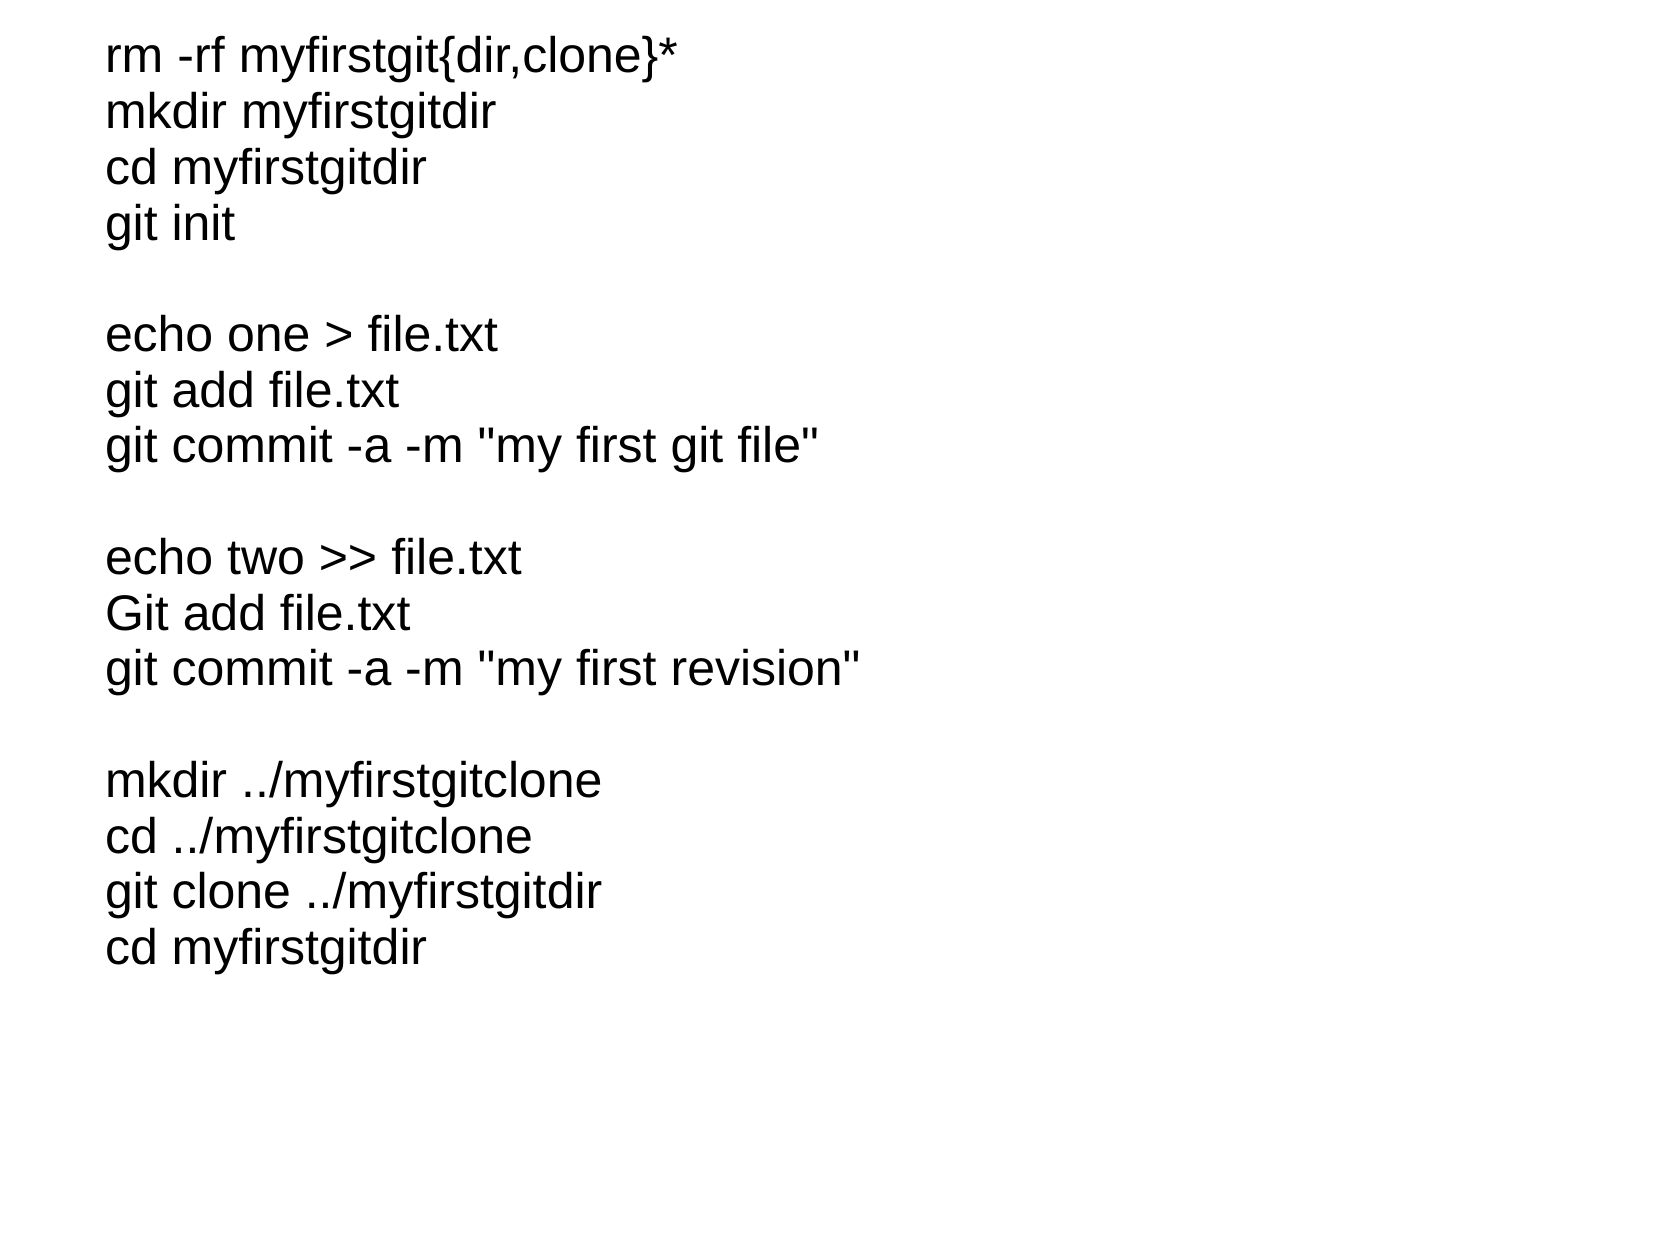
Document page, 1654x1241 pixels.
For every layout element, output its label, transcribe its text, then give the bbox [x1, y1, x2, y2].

subtitle rm -rf myfirstgit{dir,clone}* mkdir myfirstgitdir cd myfirstgitdir git init echo one > file.txt git add file.txt git commit -a -m "my first git file" echo two >> file.txt Git add file.txt git commit -a -m "my first revision" mkdir ../myfirstgitclone cd ../myfirstgitclone git clone ../myfirstgitdir cd myfirstgitdir [105, 0, 1594, 1241]
